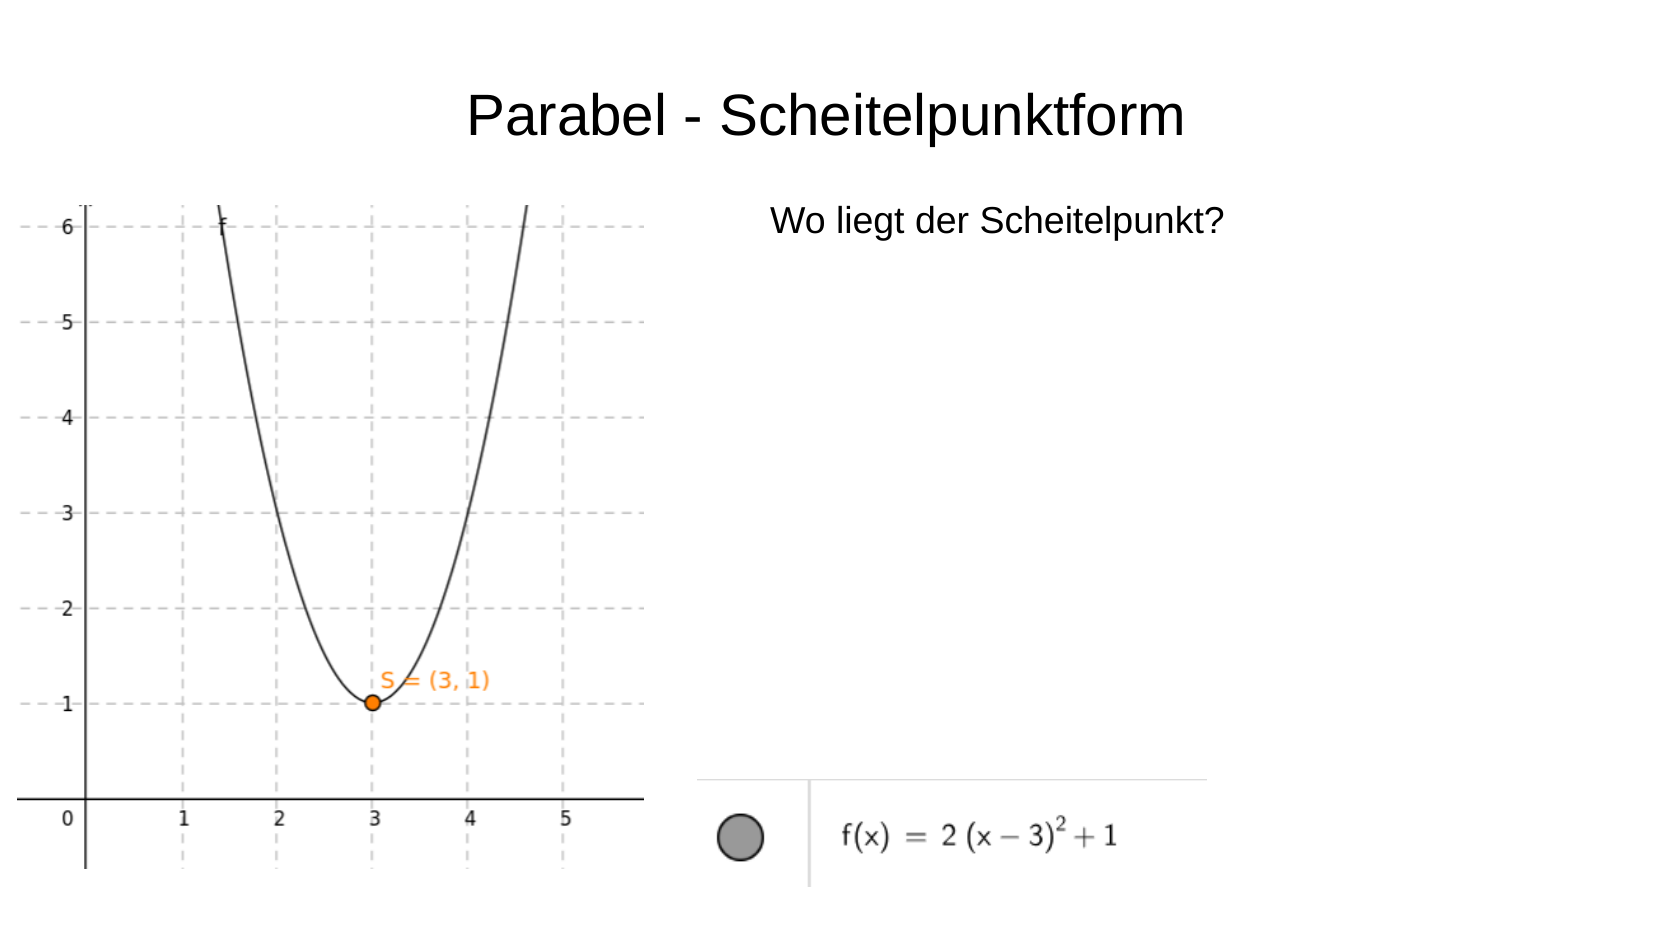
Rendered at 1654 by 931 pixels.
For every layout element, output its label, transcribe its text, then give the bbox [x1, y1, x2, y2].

text_box Wo liegt der Scheitelpunkt? [755, 192, 1514, 250]
title Parabel - Scheitelpunktform [82, 37, 1571, 193]
picture [697, 779, 1207, 887]
picture [17, 205, 644, 869]
